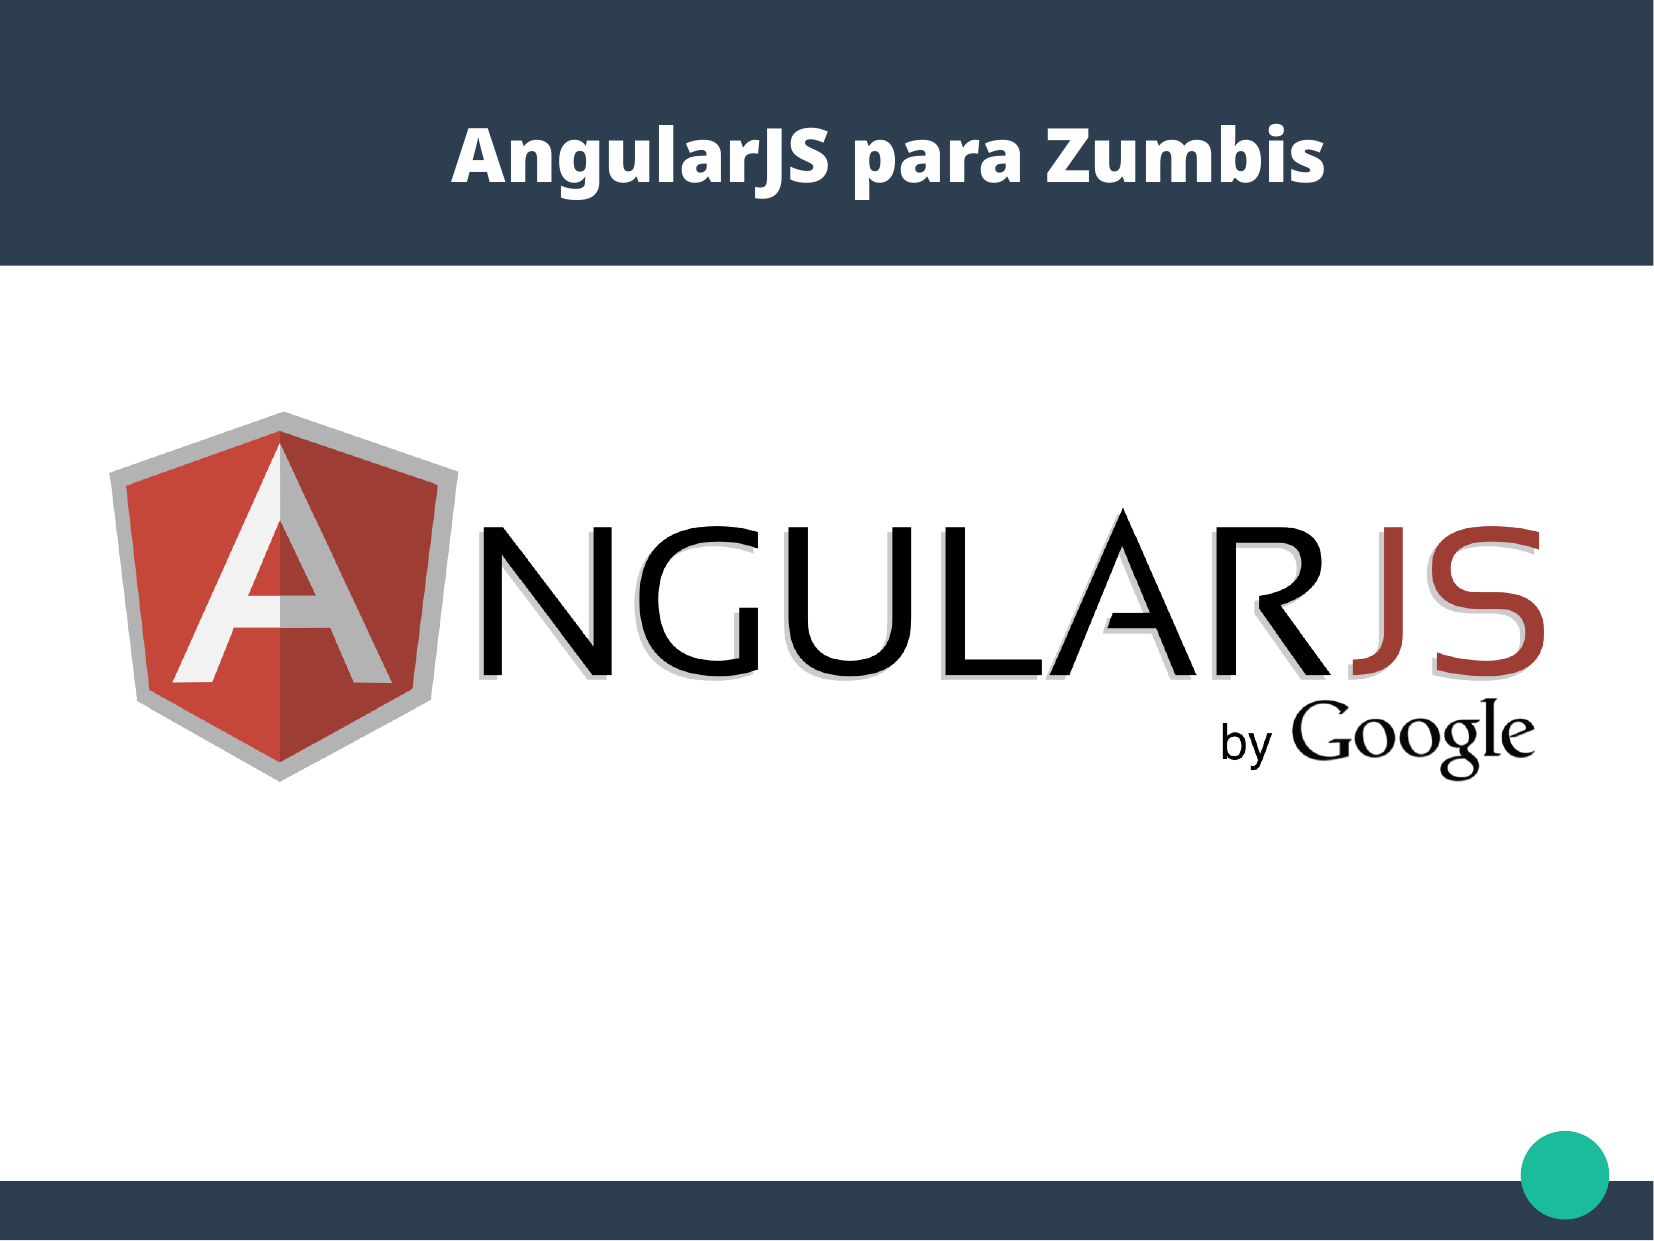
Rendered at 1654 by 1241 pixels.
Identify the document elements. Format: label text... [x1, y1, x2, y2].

title AngularJS para Zumbis [82, 49, 1571, 257]
picture [109, 409, 1544, 783]
